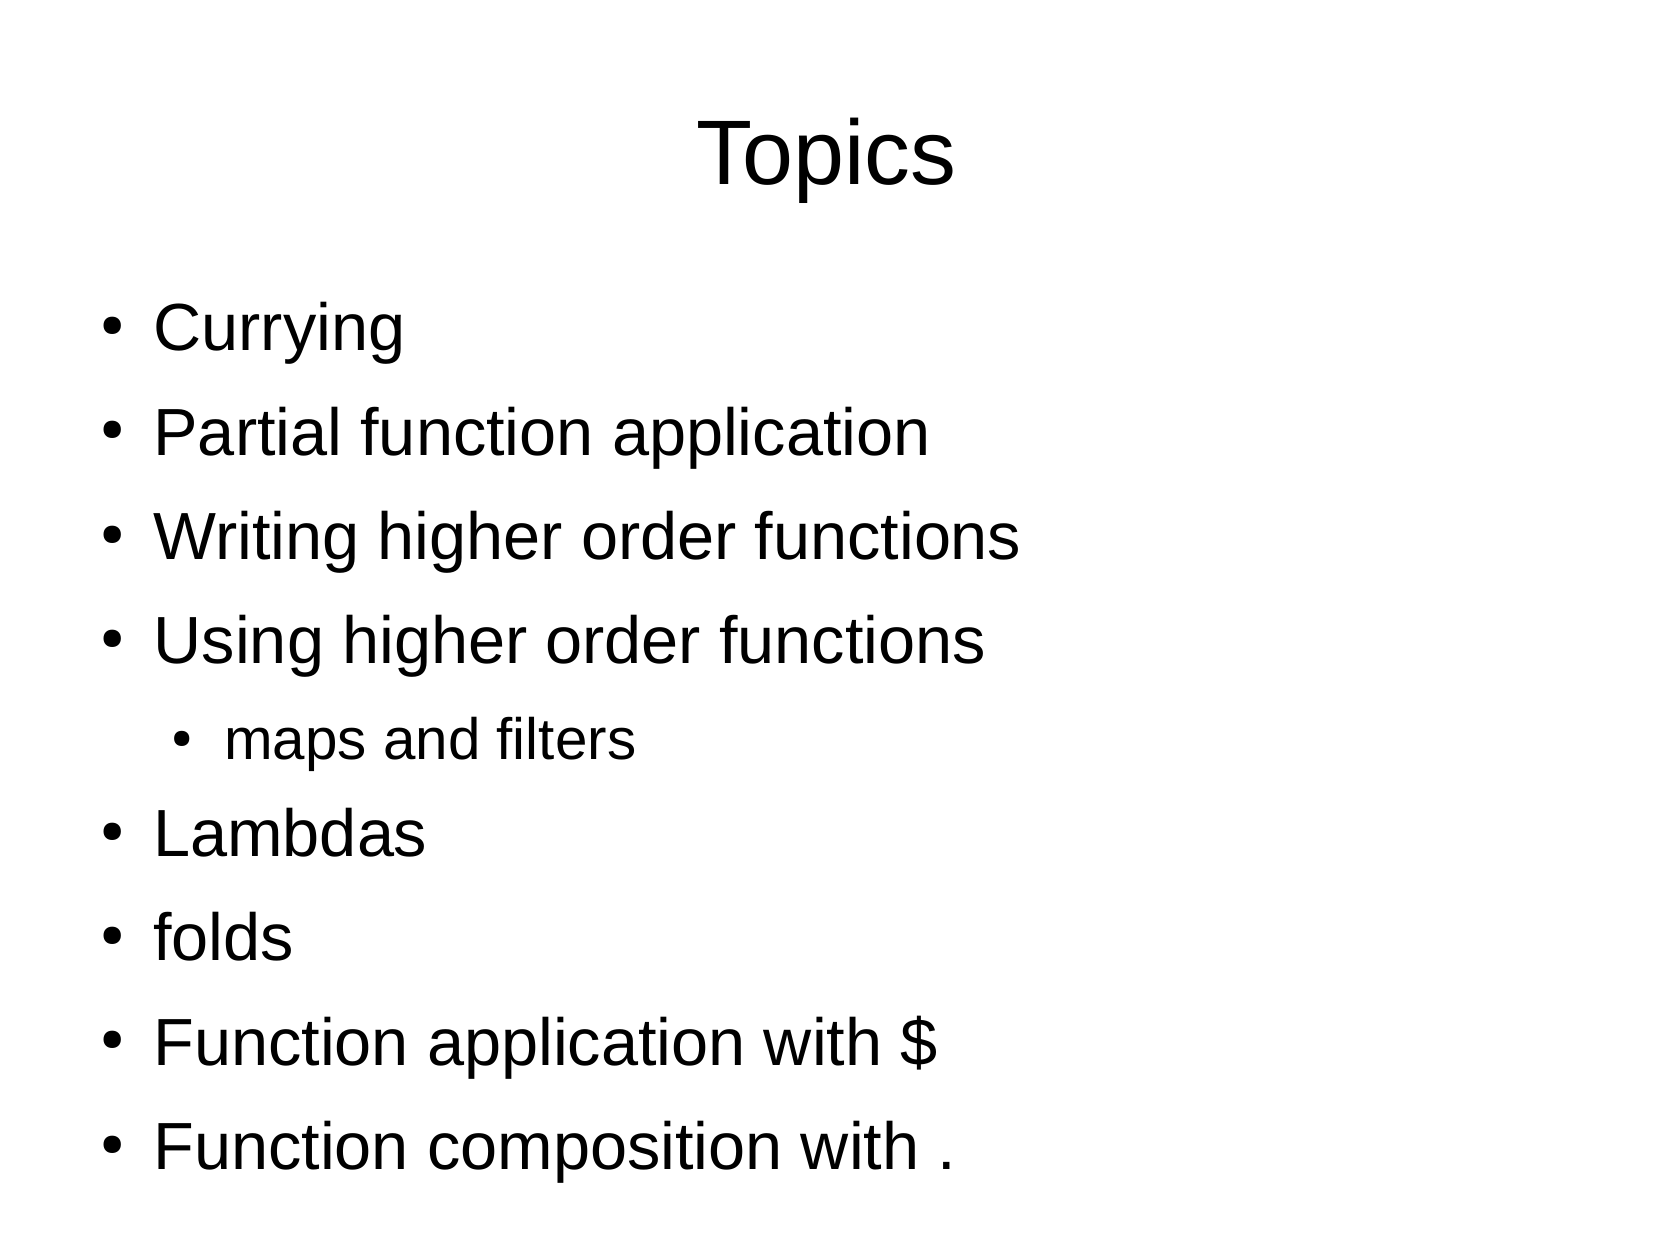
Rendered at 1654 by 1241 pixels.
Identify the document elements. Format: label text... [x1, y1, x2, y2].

title Topics [82, 56, 1571, 250]
list Currying Partial function application Writing higher order functions Using higher order functions maps and filters Lambdas folds Function application with $ Function composition with . [82, 290, 1571, 1184]
